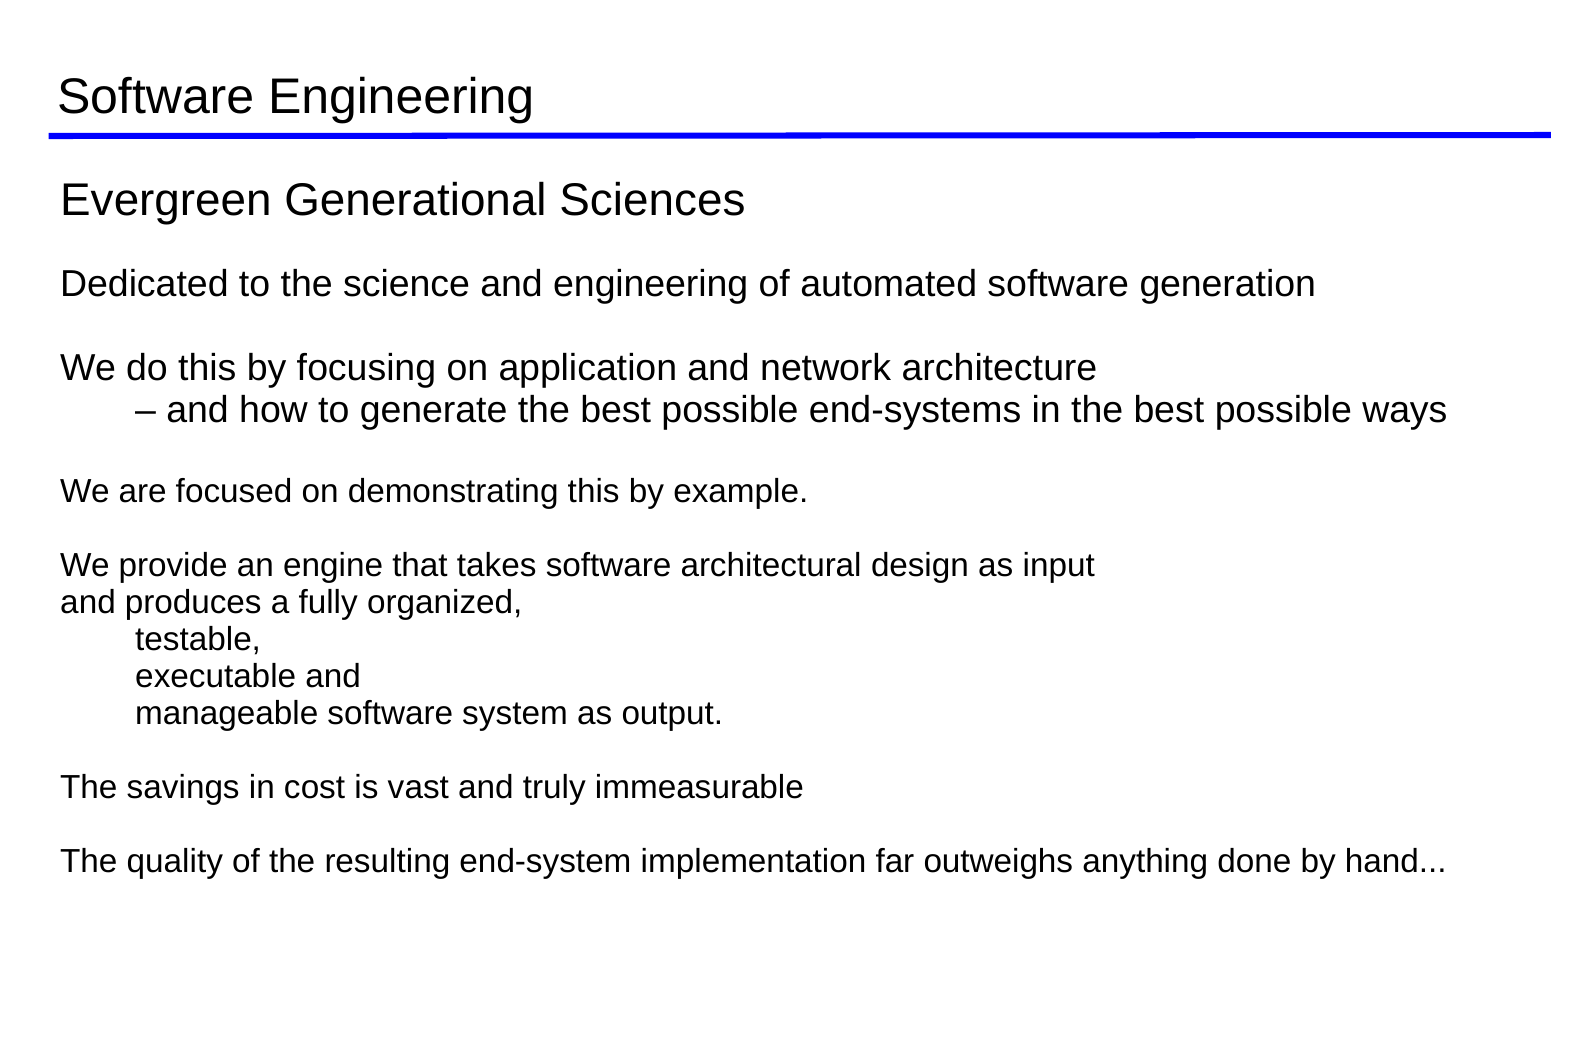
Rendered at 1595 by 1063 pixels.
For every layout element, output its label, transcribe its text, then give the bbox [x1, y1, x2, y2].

text_box Evergreen Generational Sciences [45, 166, 761, 233]
text_box Software Engineering [42, 60, 550, 132]
text_box Dedicated to the science and engineering of automated software generation We do this by focusing on application and network architecture – and how to generate the best possible end-systems in the best possible ways We are focused on demonstrating this by example. We provide an engine that takes software architectural design as input and produces a fully organized, testable, executable and manageable software system as output. The savings in cost is vast and truly immeasurable The quality of the resulting end-system implementation far outweighs anything done by hand... [45, 255, 1462, 933]
